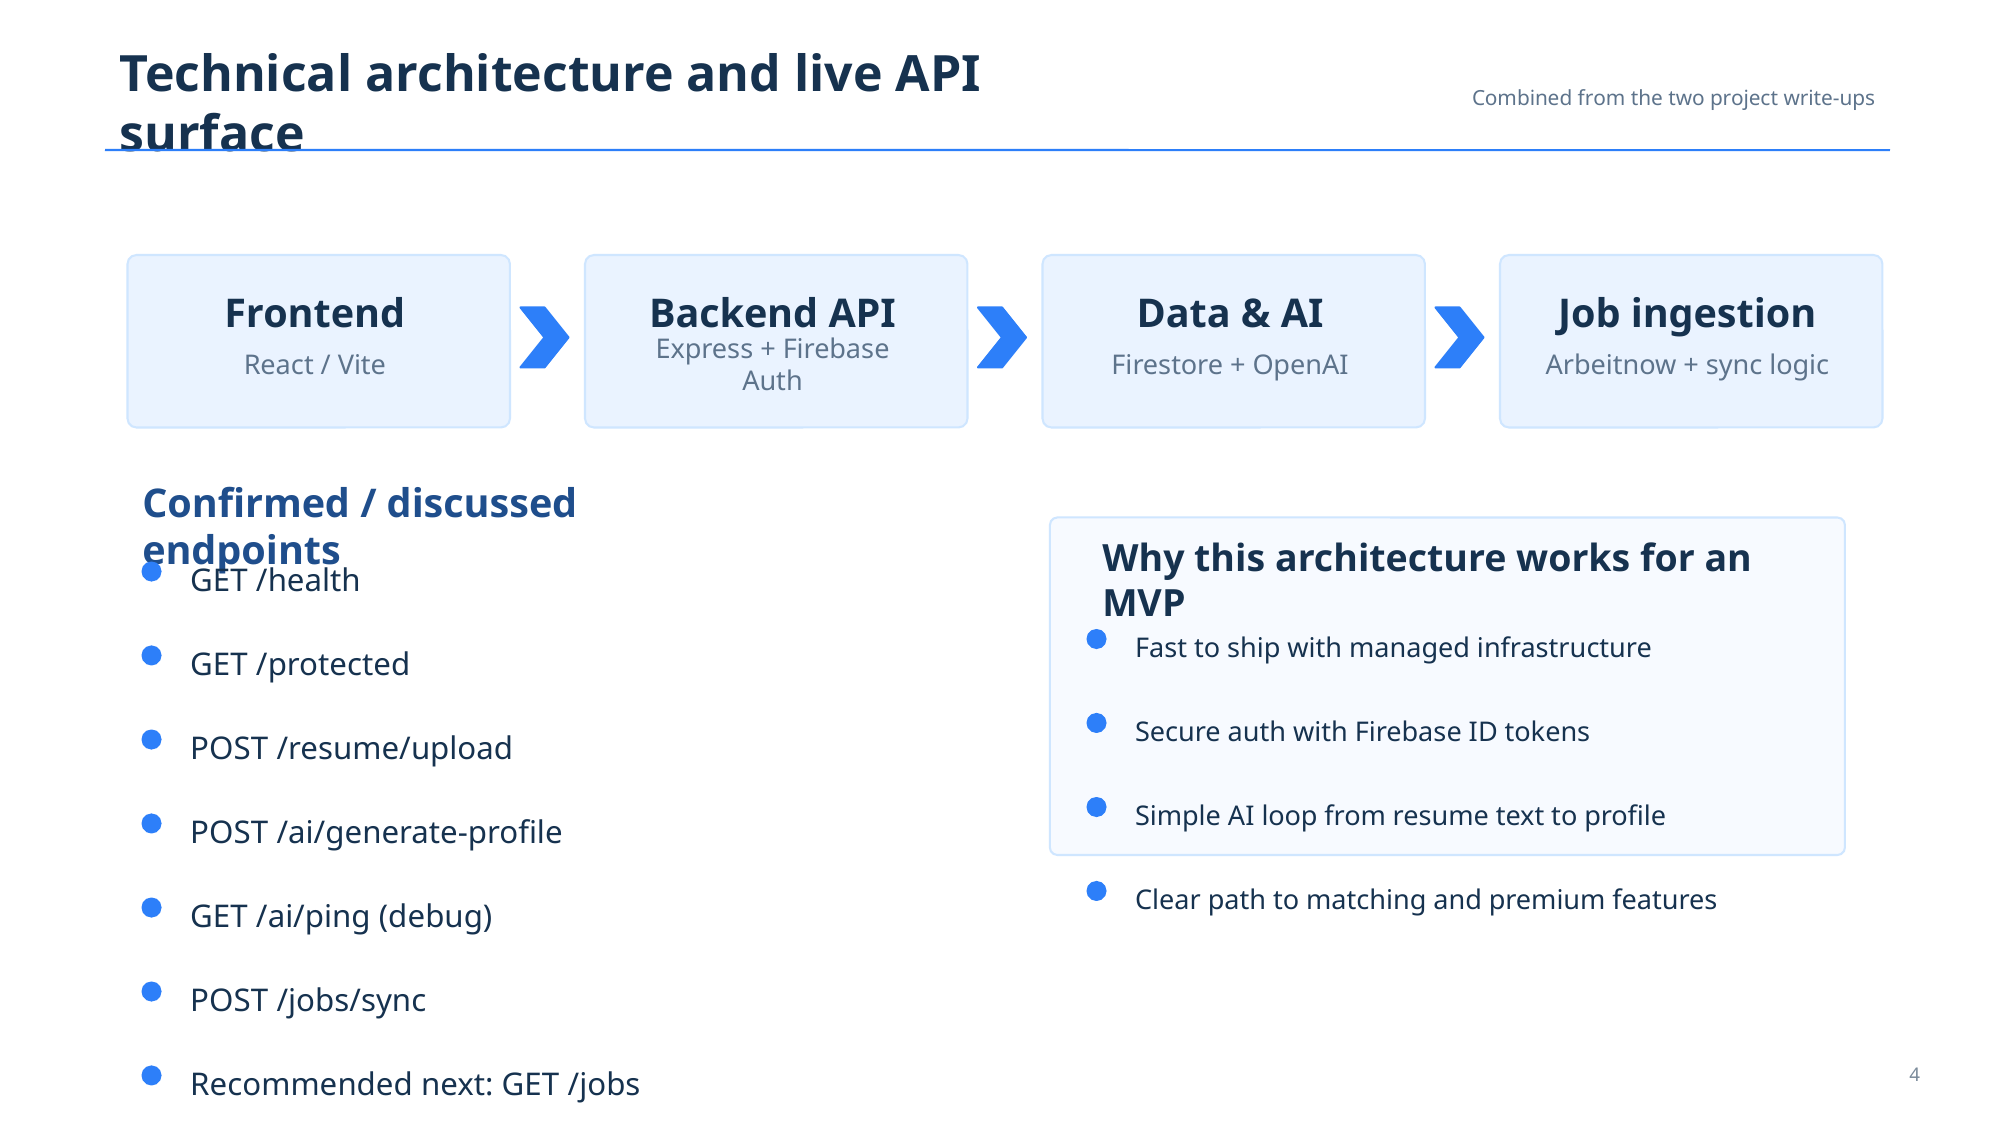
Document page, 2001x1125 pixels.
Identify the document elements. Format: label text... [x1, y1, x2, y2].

text_box Fast to ship with managed infrastructure [1120, 615, 1793, 678]
text_box Combined from the two project write-ups [1184, 74, 1890, 120]
text_box [142, 562, 161, 581]
text_box [127, 254, 511, 428]
text_box Express + Firebase Auth [607, 345, 938, 383]
text_box Why this architecture works for an MVP [1087, 558, 1793, 600]
text_box Data & AI [1064, 292, 1395, 330]
text_box [142, 1066, 161, 1085]
text_box Secure auth with Firebase ID tokens [1120, 698, 1793, 762]
text_box [1087, 881, 1106, 901]
text_box [1042, 254, 1426, 428]
text_box Clear path to matching and premium features [1120, 866, 1793, 930]
text_box GET /health [175, 547, 968, 611]
text_box [1500, 254, 1883, 428]
text_box Recommended next: GET /jobs [175, 1051, 968, 1115]
text_box [585, 254, 968, 428]
text_box POST /jobs/sync [175, 967, 968, 1031]
text_box GET /protected [175, 631, 968, 695]
text_box 4 [1889, 1058, 1935, 1089]
text_box Technical architecture and live API surface [104, 67, 1125, 135]
text_box Backend API [607, 292, 938, 330]
text_box [142, 982, 161, 1001]
text_box POST /ai/generate-profile [175, 799, 968, 863]
text_box [142, 814, 161, 833]
text_box [142, 898, 161, 917]
text_box Confirmed / discussed endpoints [127, 502, 608, 548]
text_box [978, 307, 1027, 368]
text_box GET /ai/ping (debug) [175, 883, 968, 947]
text_box [520, 307, 569, 368]
text_box [142, 646, 161, 665]
text_box [142, 730, 161, 749]
text_box [1049, 517, 1845, 856]
text_box [1435, 307, 1484, 368]
text_box React / Vite [149, 345, 480, 383]
text_box Simple AI loop from resume text to profile [1120, 783, 1793, 846]
text_box POST /resume/upload [175, 715, 968, 779]
text_box Arbeitnow + sync logic [1522, 345, 1853, 383]
text_box Firestore + OpenAI [1064, 345, 1395, 383]
text_box Job ingestion [1522, 292, 1853, 330]
text_box Frontend [149, 292, 480, 330]
